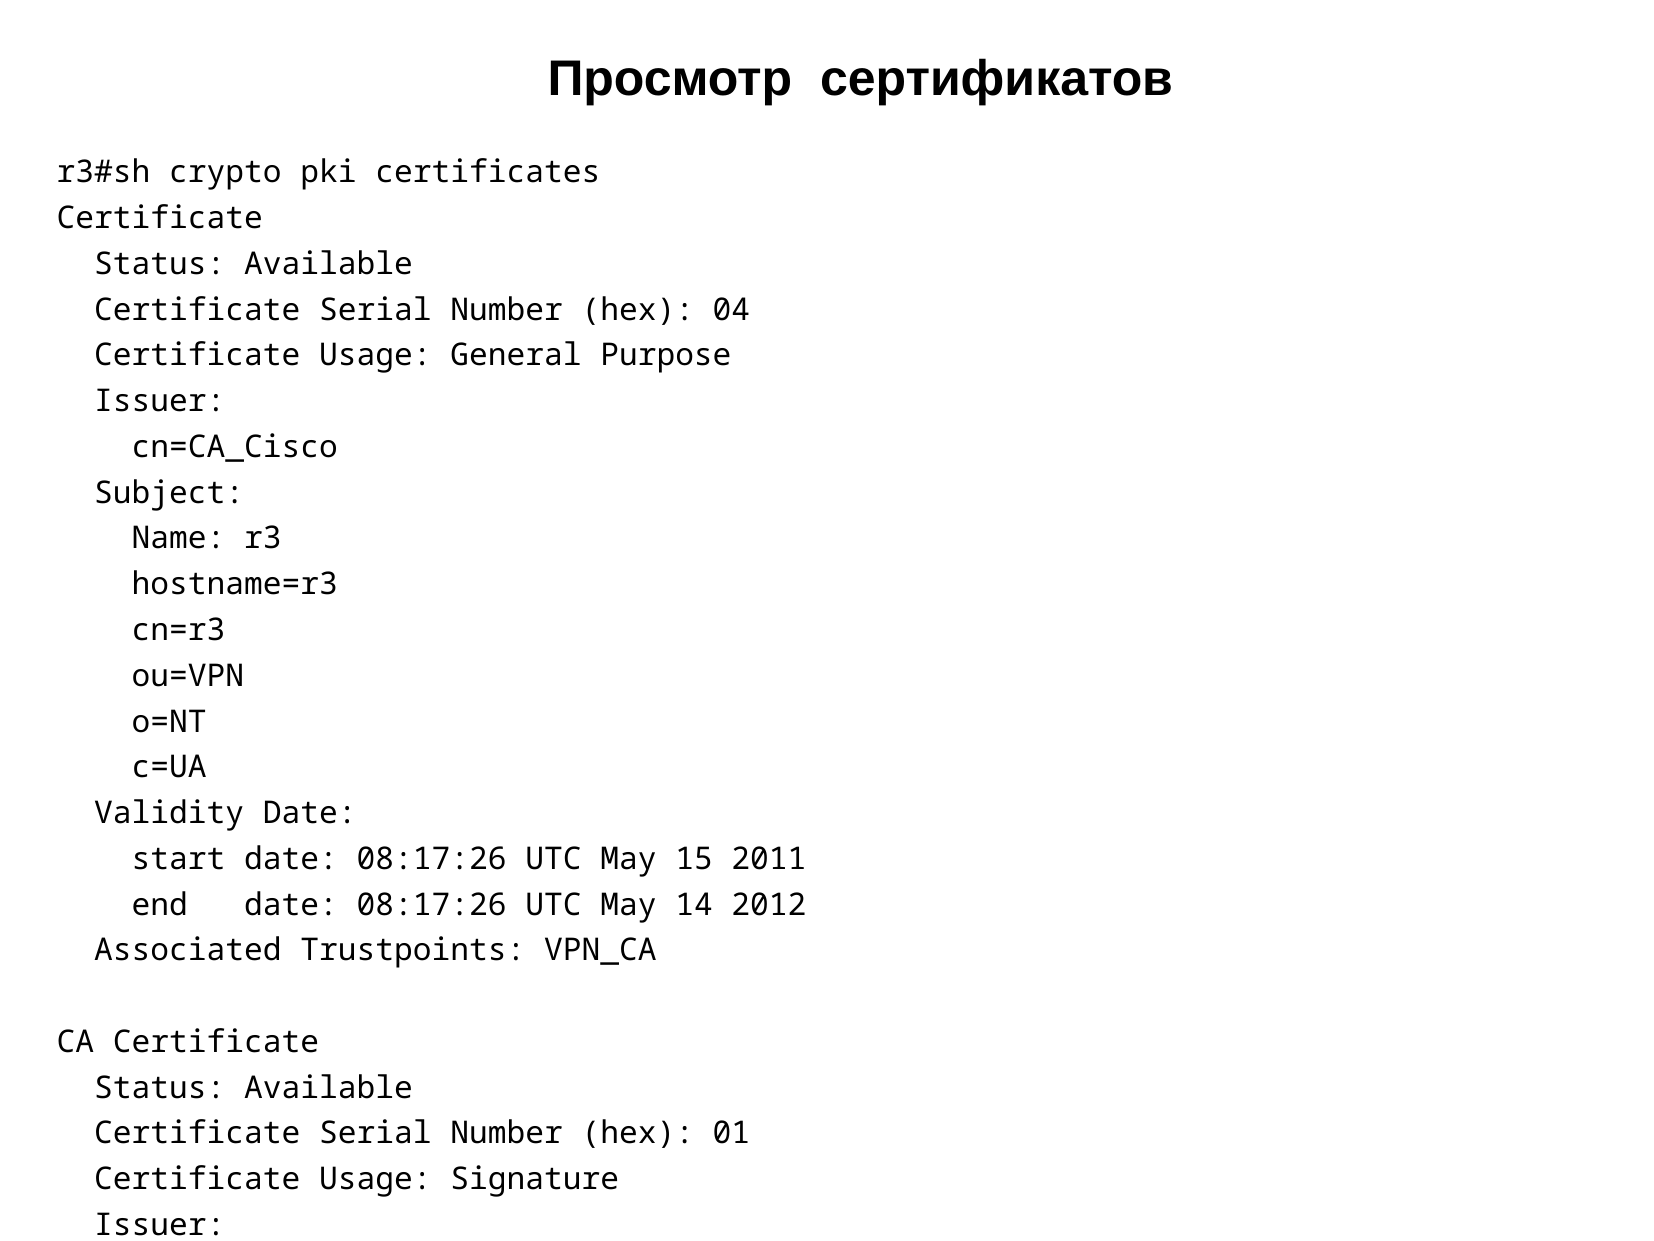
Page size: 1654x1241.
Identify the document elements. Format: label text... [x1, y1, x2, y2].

list r3#sh crypto pki certificates Certificate Status: Available Certificate Serial Number (hex): 04 Certificate Usage: General Purpose Issuer: cn=CA_Cisco Subject: Name: r3 hostname=r3 cn=r3 ou=VPN o=NT c=UA Validity Date: start date: 08:17:26 UTC May 15 2011 end date: 08:17:26 UTC May 14 2012 Associated Trustpoints: VPN_CA CA Certificate Status: Available Certificate Serial Number (hex): 01 Certificate Usage: Signature Issuer: cn=CA_Cisco Subject: cn=CA_Cisco Validity Date: start date: 07:57:40 UTC May 15 2011 end date: 07:57:40 UTC May 14 2014 Associated Trustpoints: VPN_CA [50, 149, 1626, 1209]
text_box Просмотр сертификатов [123, 41, 1597, 113]
